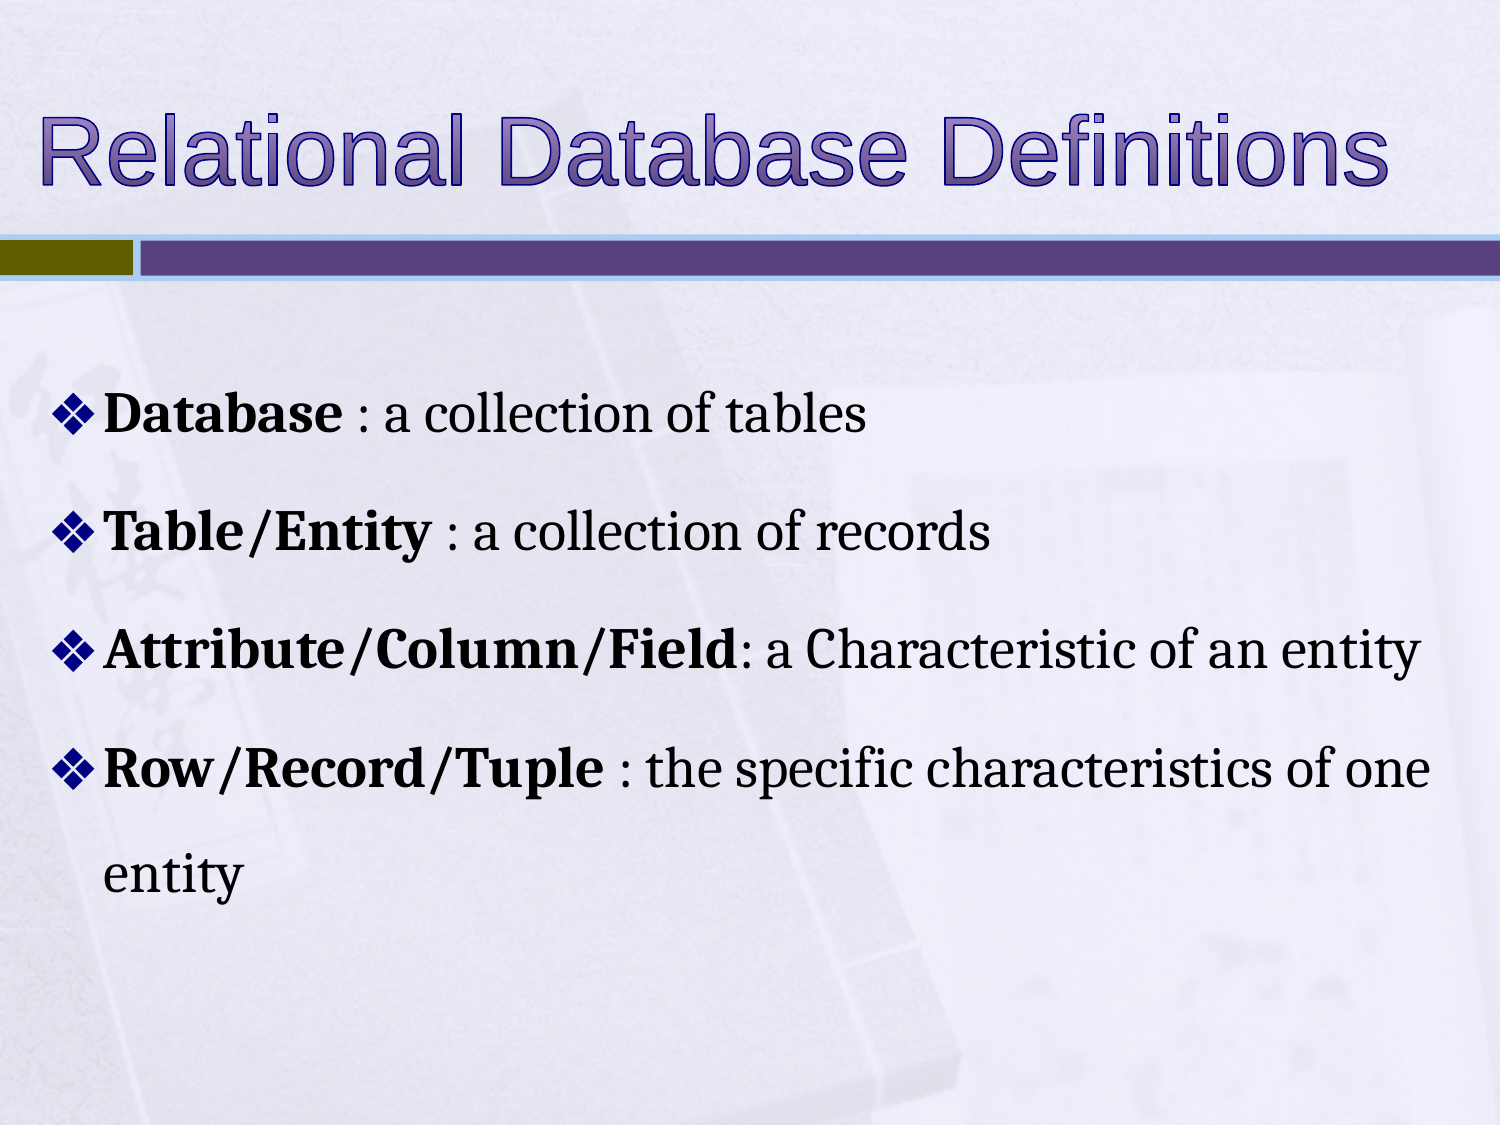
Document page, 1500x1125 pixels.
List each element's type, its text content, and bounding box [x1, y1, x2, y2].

text_box Relational Database Definitions [236, 121, 262, 186]
picture [0, 282, 1500, 1125]
text_box Relational Database Definitions [619, 121, 645, 186]
text_box Relational Database Definitions [1116, 132, 1158, 185]
text_box Relational Database Definitions [395, 132, 446, 186]
text_box Relational Database Definitions [945, 117, 1003, 185]
text_box Relational Database Definitions [757, 132, 808, 186]
text_box Relational Database Definitions [185, 132, 236, 186]
text_box Relational Database Definitions [109, 132, 156, 186]
text_box Relational Database Definitions [1011, 132, 1057, 186]
text_box Relational Database Definitions [649, 132, 700, 186]
text_box Relational Database Definitions [166, 114, 175, 185]
text_box Relational Database Definitions [705, 114, 750, 186]
text_box Relational Database Definitions [502, 117, 560, 185]
text_box Relational Database Definitions [860, 132, 906, 186]
picture [0, 0, 1500, 234]
text_box Relational Database Definitions [287, 132, 334, 186]
text_box Relational Database Definitions [1062, 114, 1089, 185]
text_box Relational Database Definitions [568, 132, 619, 186]
text_box Relational Database Definitions [1237, 132, 1284, 186]
text_box Relational Database Definitions [1186, 121, 1212, 186]
text_box Relational Database Definitions [1294, 132, 1336, 185]
text_box Relational Database Definitions [1344, 132, 1387, 186]
text_box Relational Database Definitions [810, 132, 853, 186]
text_box Relational Database Definitions [344, 132, 386, 185]
list Database : a collection of tables Table/Entity : a collection of records Attribute/Column/Field: a Characteristic of an entity Row/Record/Tuple : the specific characteristics of one entity [32, 331, 1500, 799]
text_box Relational Database Definitions [43, 117, 101, 185]
text_box Relational Database Definitions [452, 114, 461, 185]
